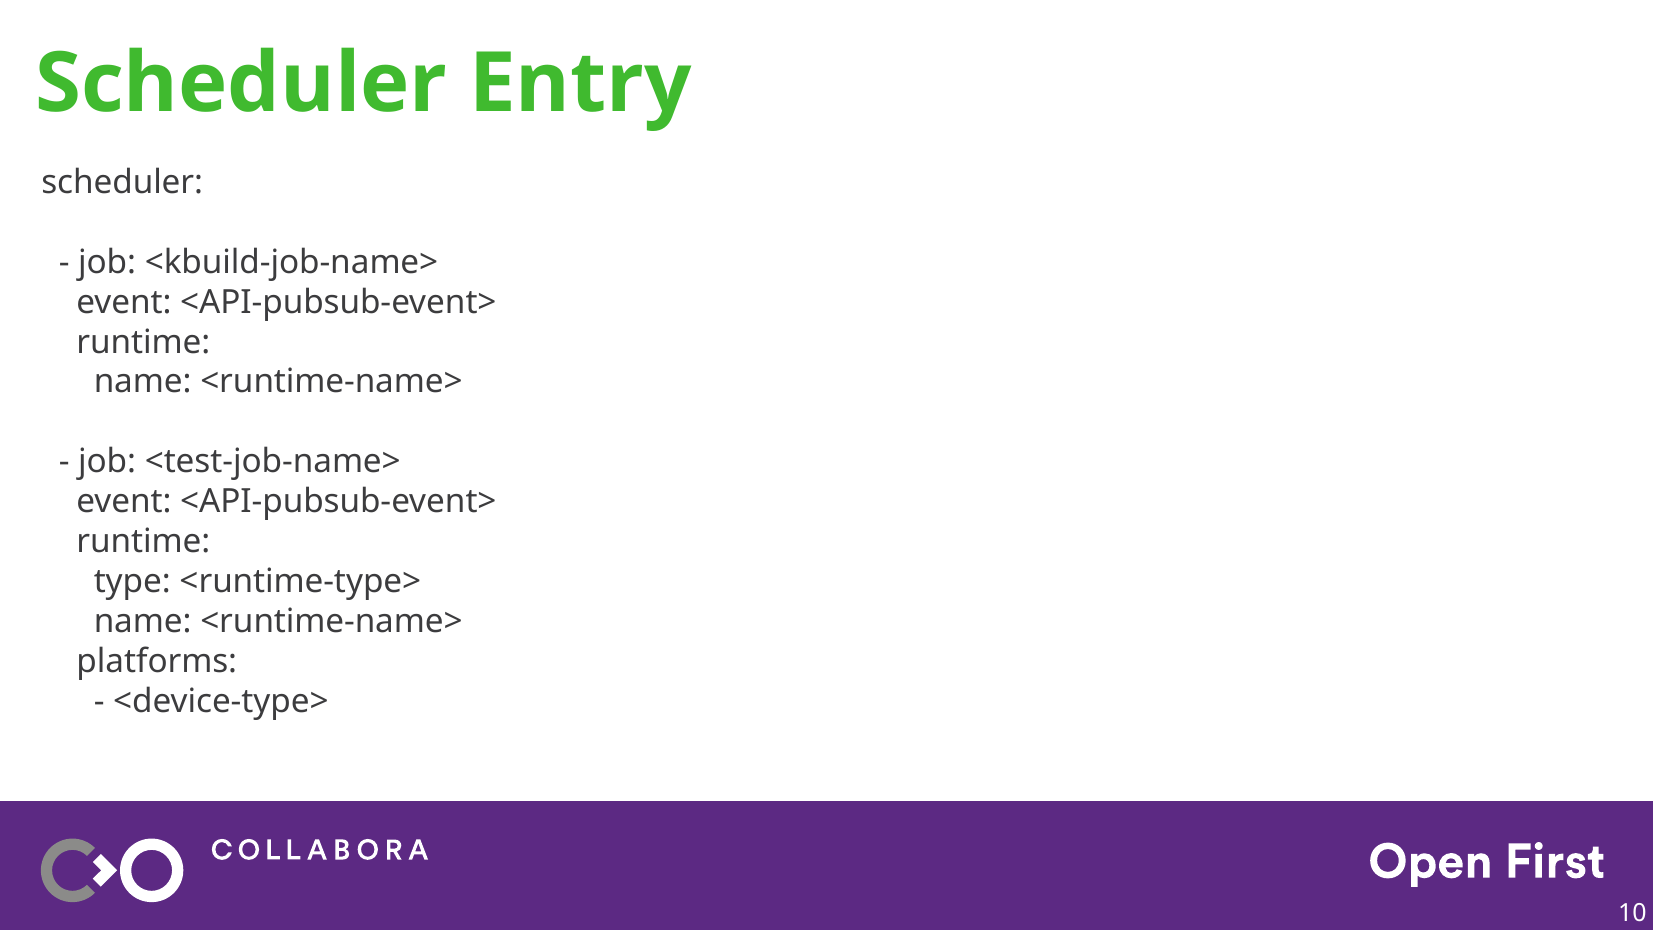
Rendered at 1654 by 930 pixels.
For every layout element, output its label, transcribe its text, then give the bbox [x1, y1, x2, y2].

title Scheduler Entry [35, 28, 1608, 192]
list scheduler: - job: <kbuild-job-name> event: <API-pubsub-event> runtime: name: <runtime-name> - job: <test-job-name> event: <API-pubsub-event> runtime: type: <runtime-type> name: <runtime-name> platforms: - <device-type> [41, 160, 1613, 802]
